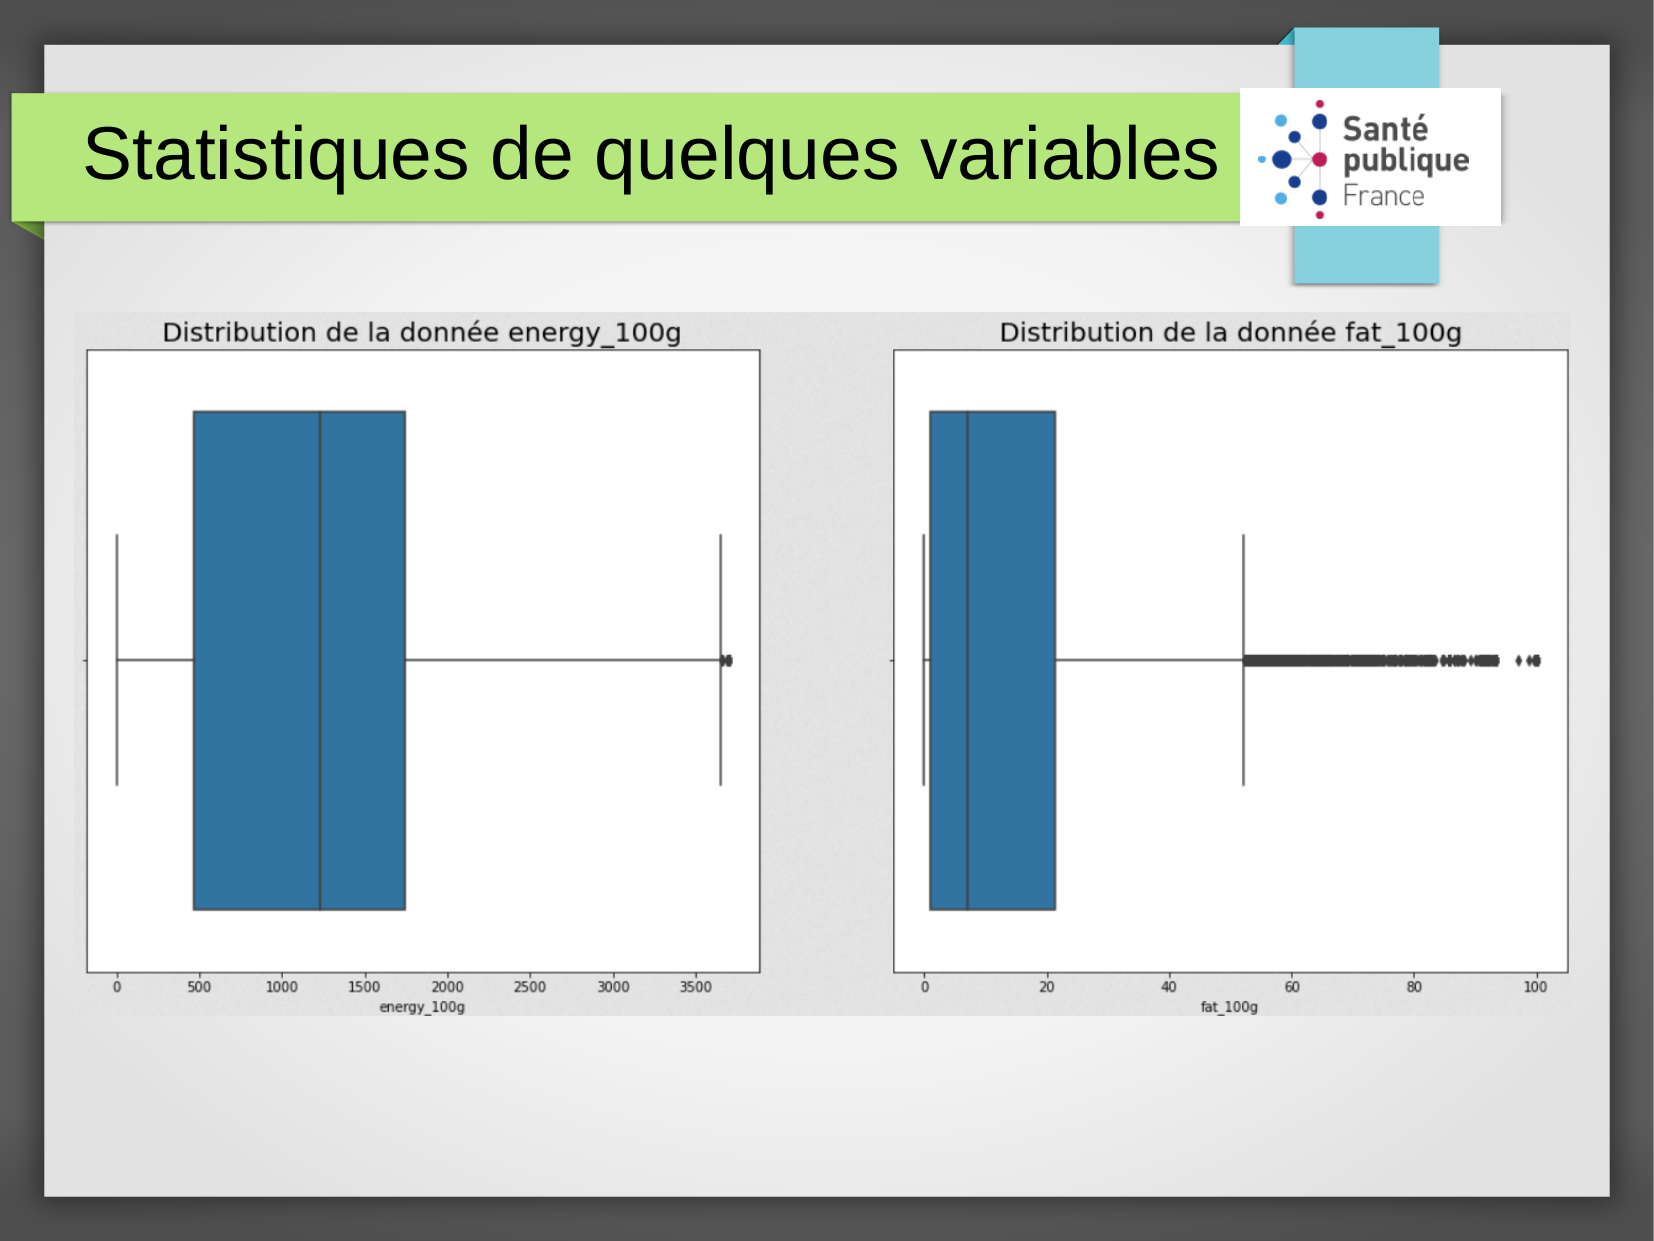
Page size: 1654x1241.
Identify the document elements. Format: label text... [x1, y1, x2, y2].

picture [0, 0, 1654, 1241]
title Statistiques de quelques variables [82, 94, 1240, 213]
